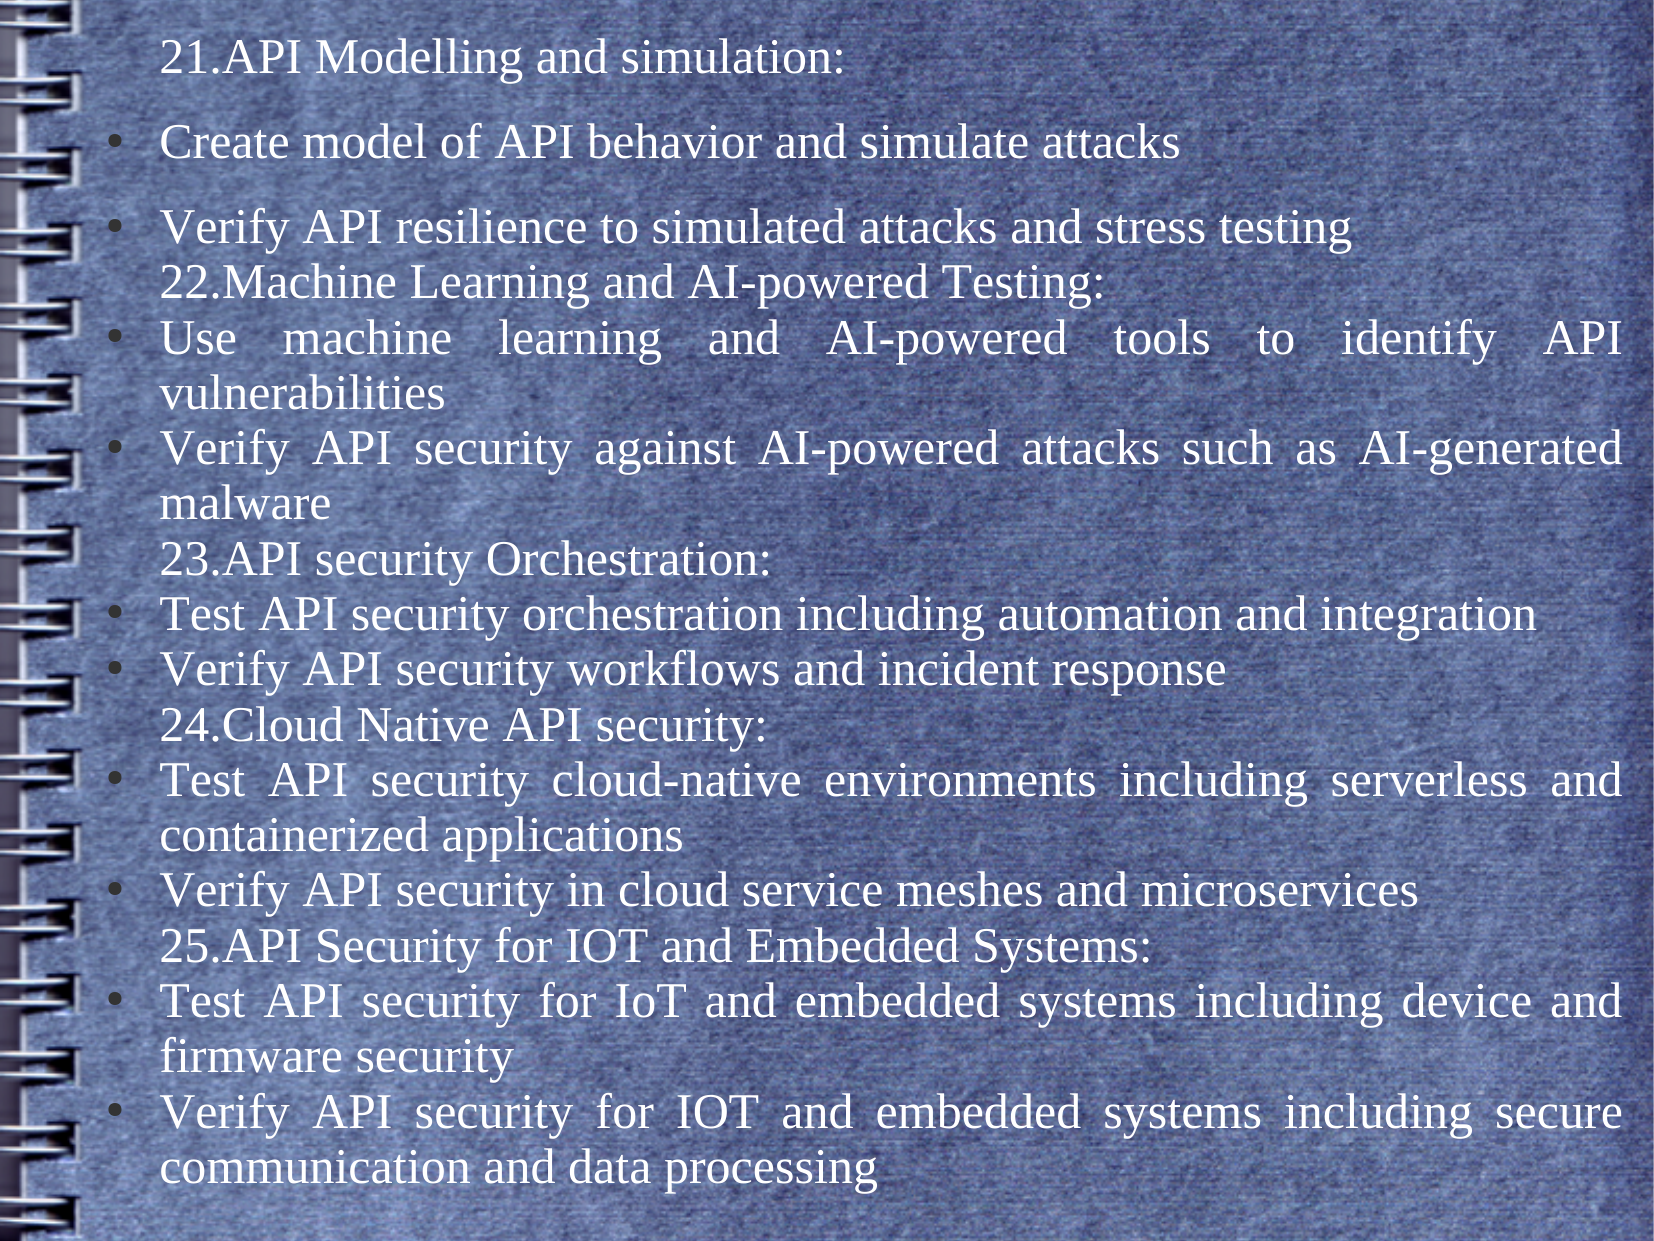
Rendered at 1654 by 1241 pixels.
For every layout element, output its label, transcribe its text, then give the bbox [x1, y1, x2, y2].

list 21.API Modelling and simulation: Create model of API behavior and simulate attacks Verify API resilience to simulated attacks and stress testing 22.Machine Learning and AI-powered Testing: Use machine learning and AI-powered tools to identify API vulnerabilities Verify API security against AI-powered attacks such as AI-generated malware 23.API security Orchestration: Test API security orchestration including automation and integration Verify API security workflows and incident response 24.Cloud Native API security: Test API security cloud-native environments including serverless and containerized applications Verify API security in cloud service meshes and microservices 25.API Security for IOT and Embedded Systems: Test API security for IoT and embedded systems including device and firmware security Verify API security for IOT and embedded systems including secure communication and data processing [88, 29, 1625, 1215]
picture [0, 0, 1654, 1241]
